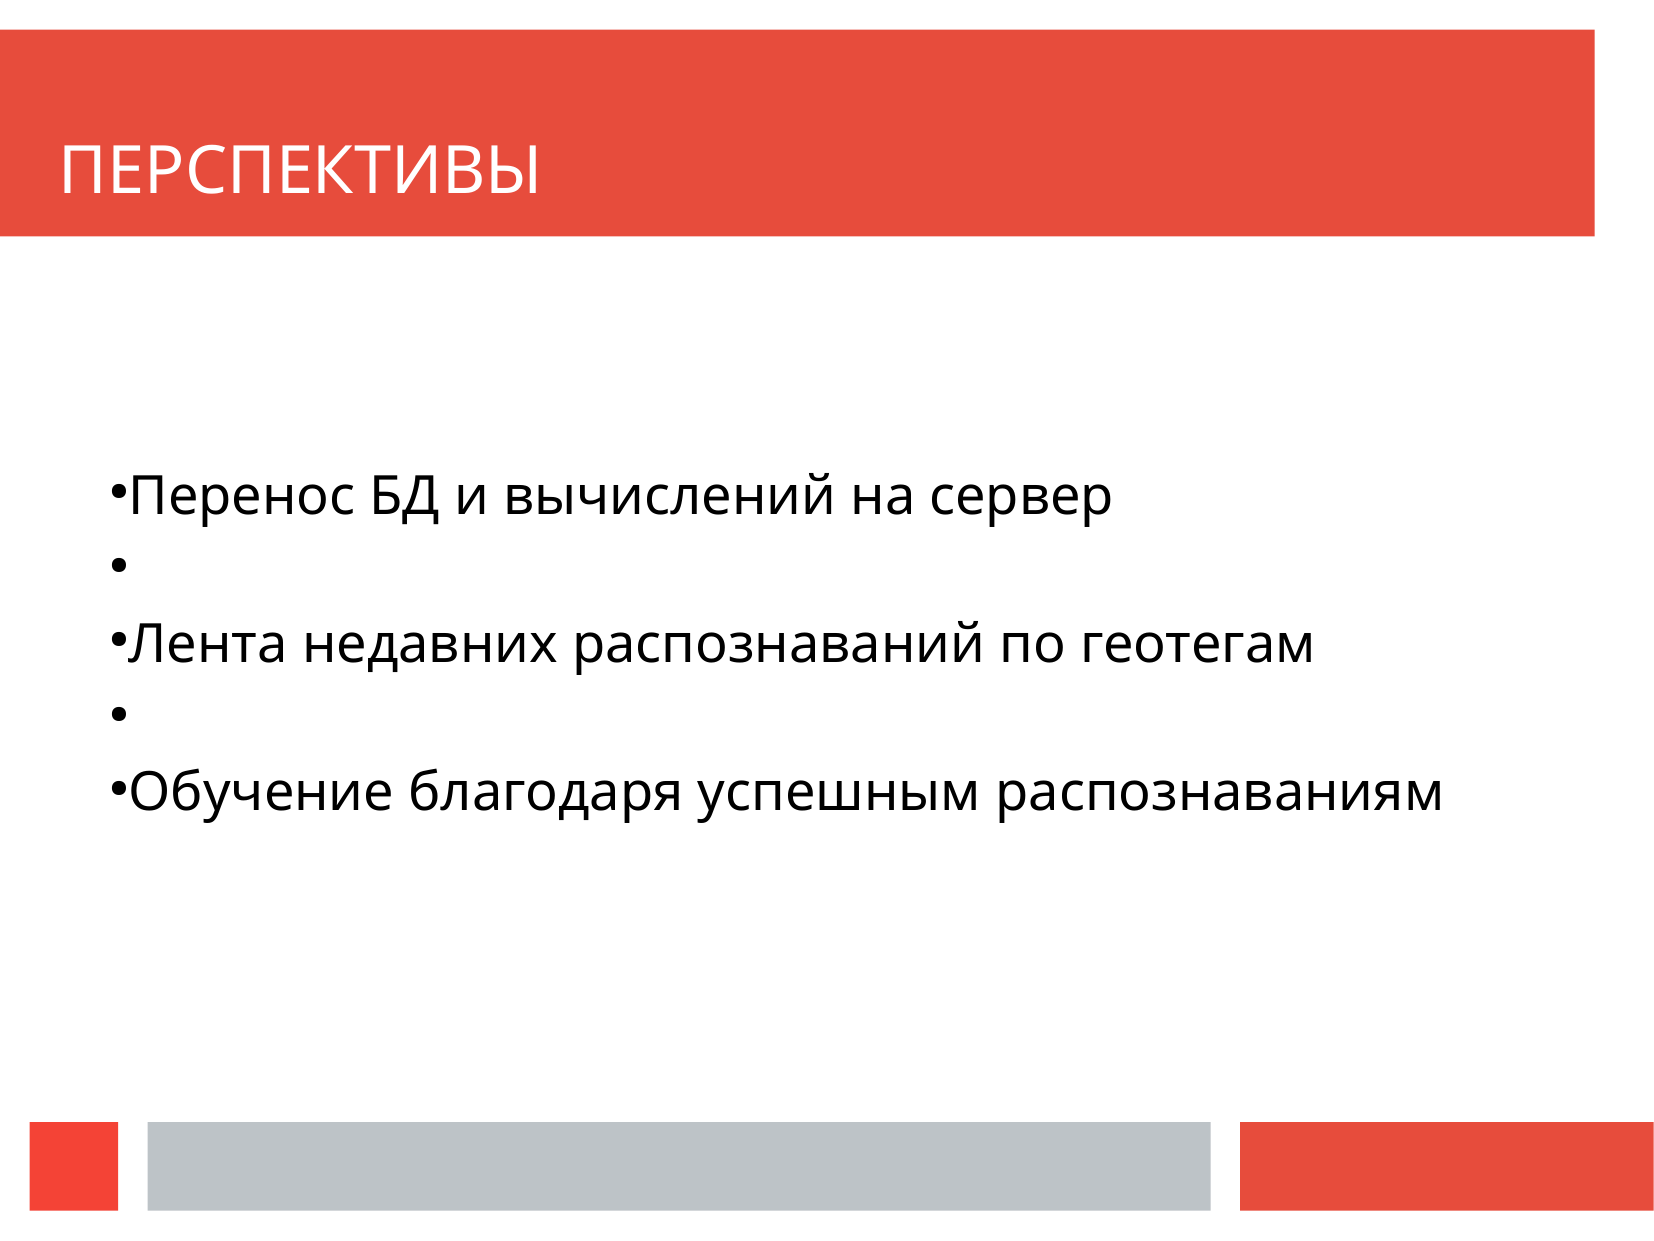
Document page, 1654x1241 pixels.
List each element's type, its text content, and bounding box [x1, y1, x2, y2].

text_box Перенос БД и вычислений на сервер Лента недавних распознаваний по геотегам Обучение благодаря успешным распознаваниям [94, 448, 1535, 794]
title ПЕРСПЕКТИВЫ [59, 59, 1595, 207]
